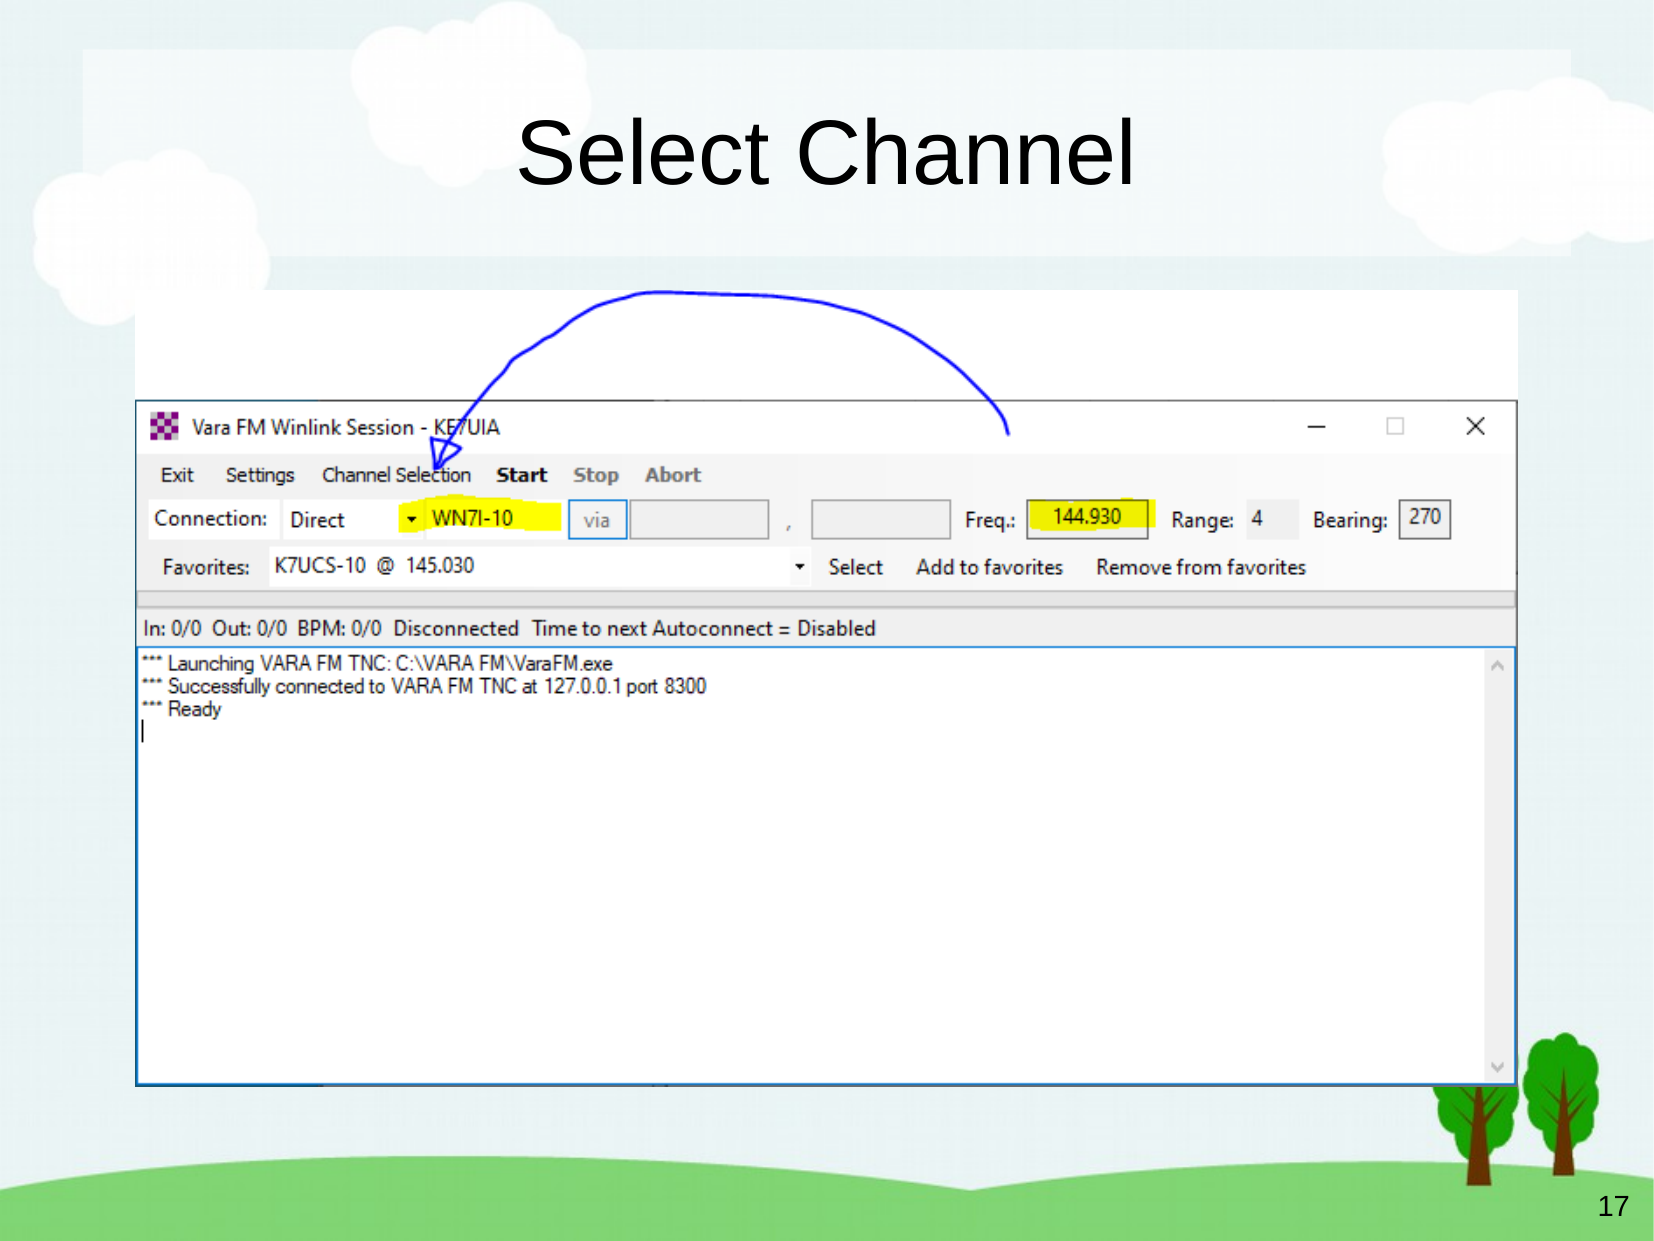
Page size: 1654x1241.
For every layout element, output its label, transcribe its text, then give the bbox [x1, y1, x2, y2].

picture [0, 0, 1654, 1241]
title Select Channel [82, 49, 1571, 257]
